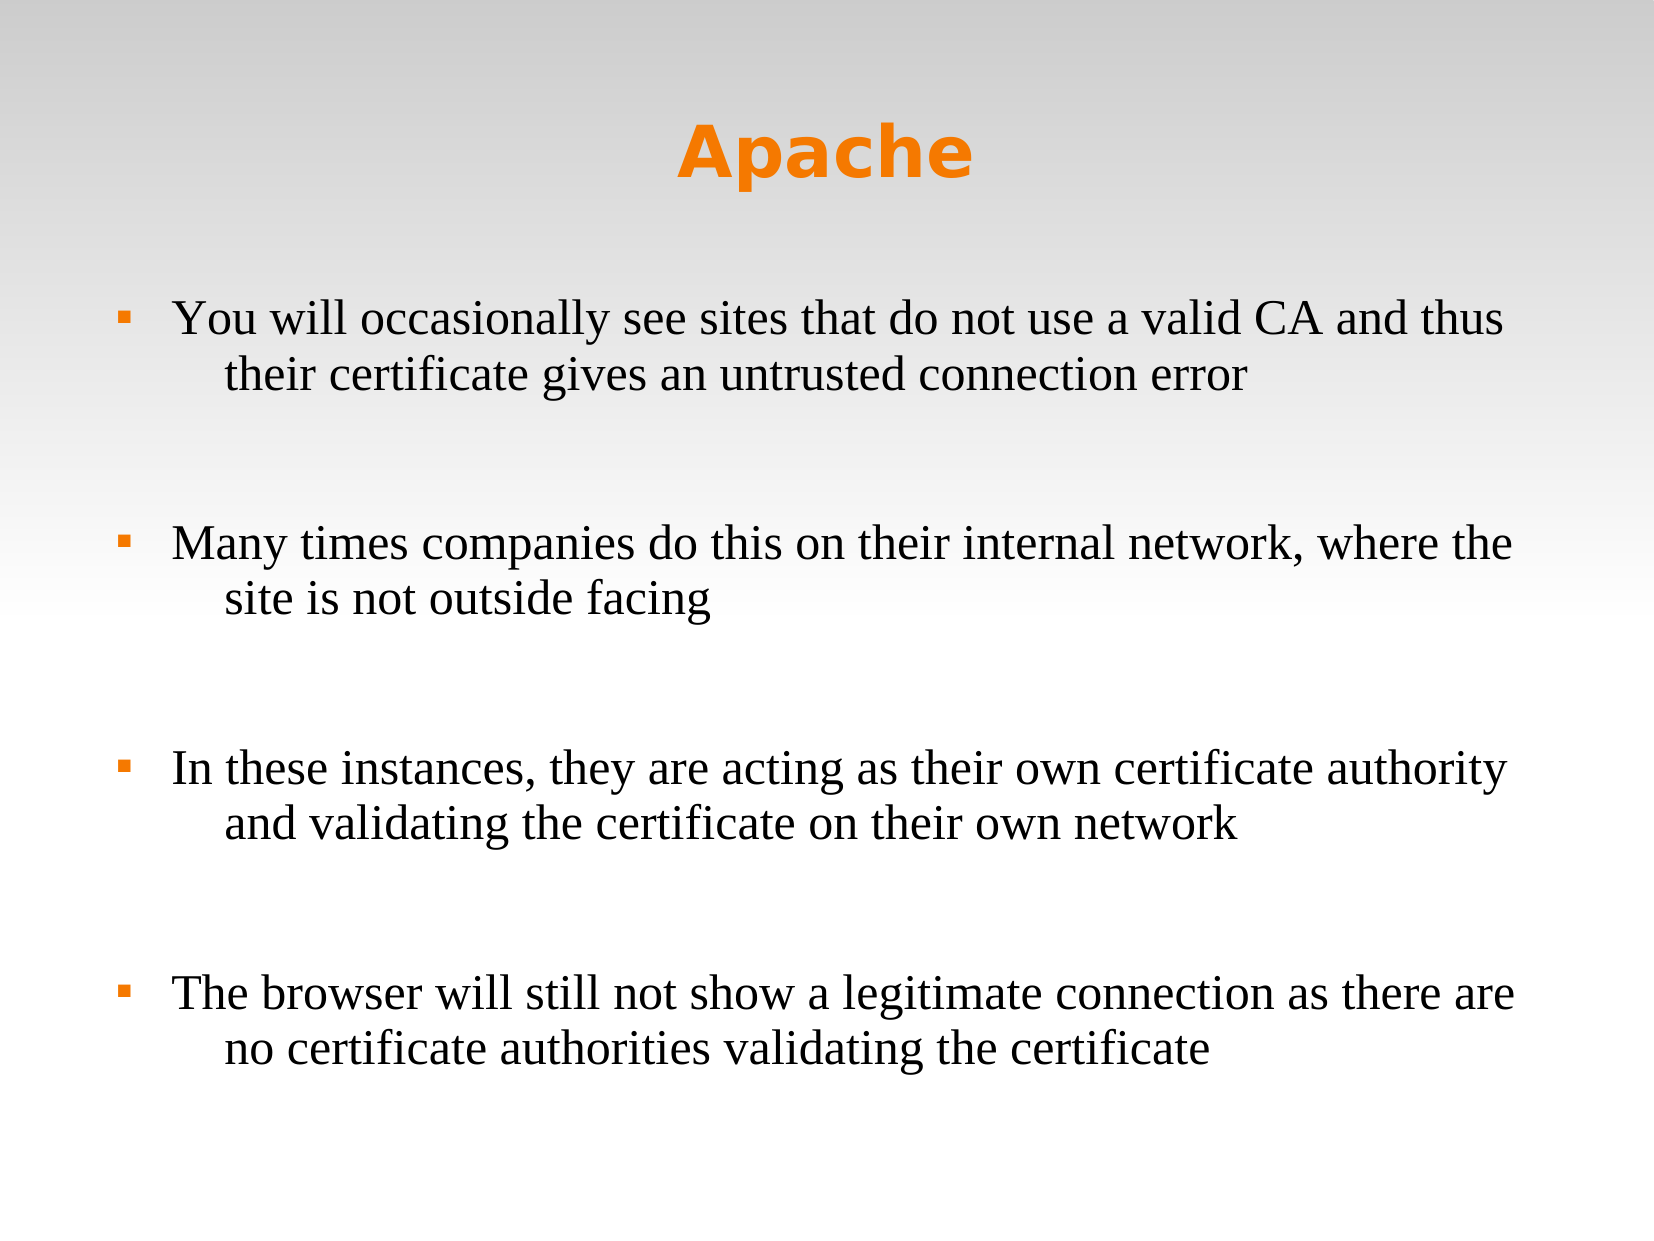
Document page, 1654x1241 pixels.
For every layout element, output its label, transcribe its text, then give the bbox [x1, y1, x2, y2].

title Apache [82, 49, 1571, 257]
list You will occasionally see sites that do not use a valid CA and thus their certificate gives an untrusted connection error Many times companies do this on their internal network, where the site is not outside facing In these instances, they are acting as their own certificate authority and validating the certificate on their own network The browser will still not show a legitimate connection as there are no certificate authorities validating the certificate [82, 290, 1571, 1133]
